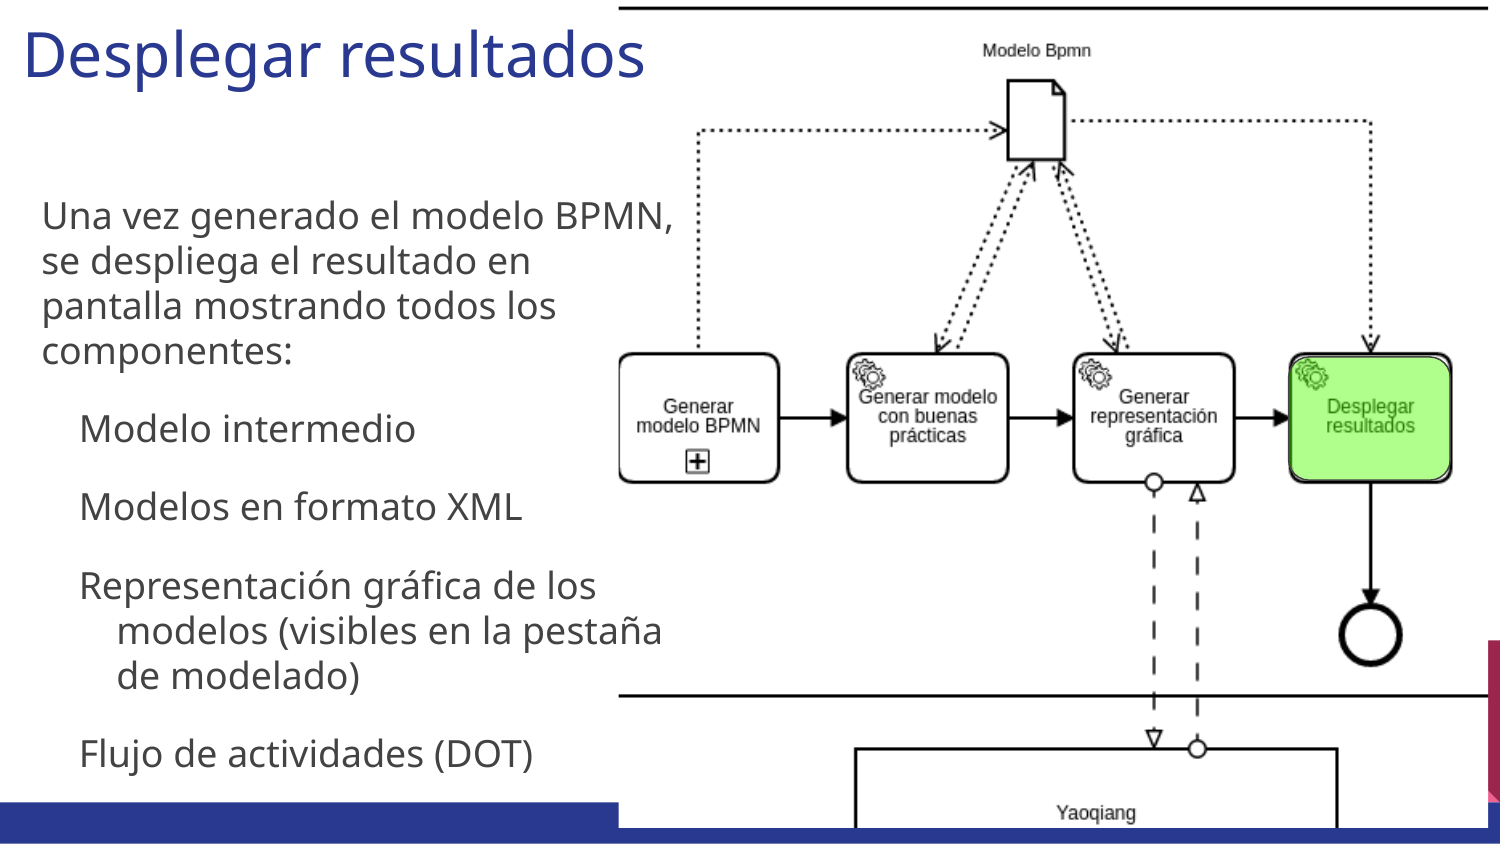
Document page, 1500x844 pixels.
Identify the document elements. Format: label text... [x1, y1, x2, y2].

title Desplegar resultados [0, 0, 670, 100]
picture [618, 0, 1489, 828]
list Una vez generado el modelo BPMN, se despliega el resultado en pantalla mostrando todos los componentes: Modelo intermedio Modelos en formato XML Representación gráfica de los modelos (visibles en la pestaña de modelado) Flujo de actividades (DOT) [26, 176, 696, 725]
text_box [1288, 356, 1451, 481]
